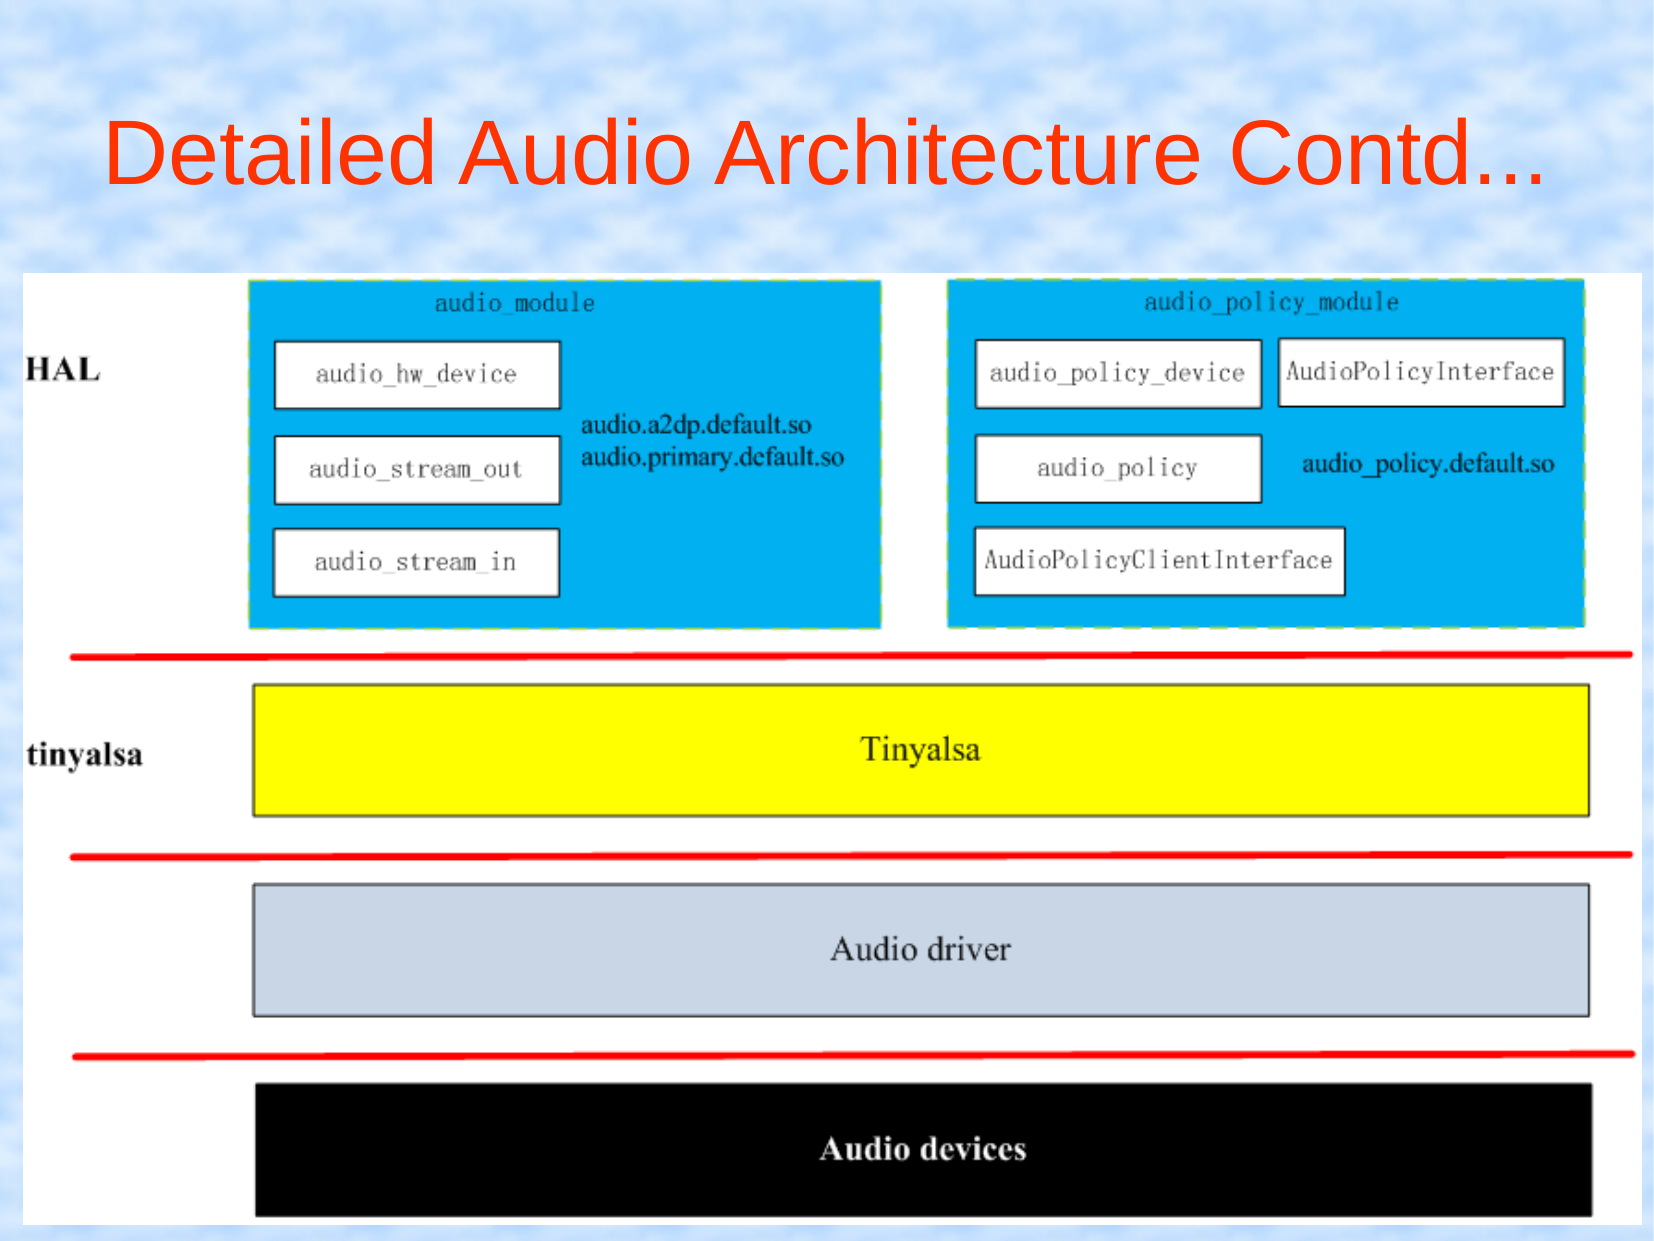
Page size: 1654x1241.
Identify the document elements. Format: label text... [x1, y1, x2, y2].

picture [0, 0, 1654, 1241]
title Detailed Audio Architecture Contd... [82, 49, 1571, 257]
